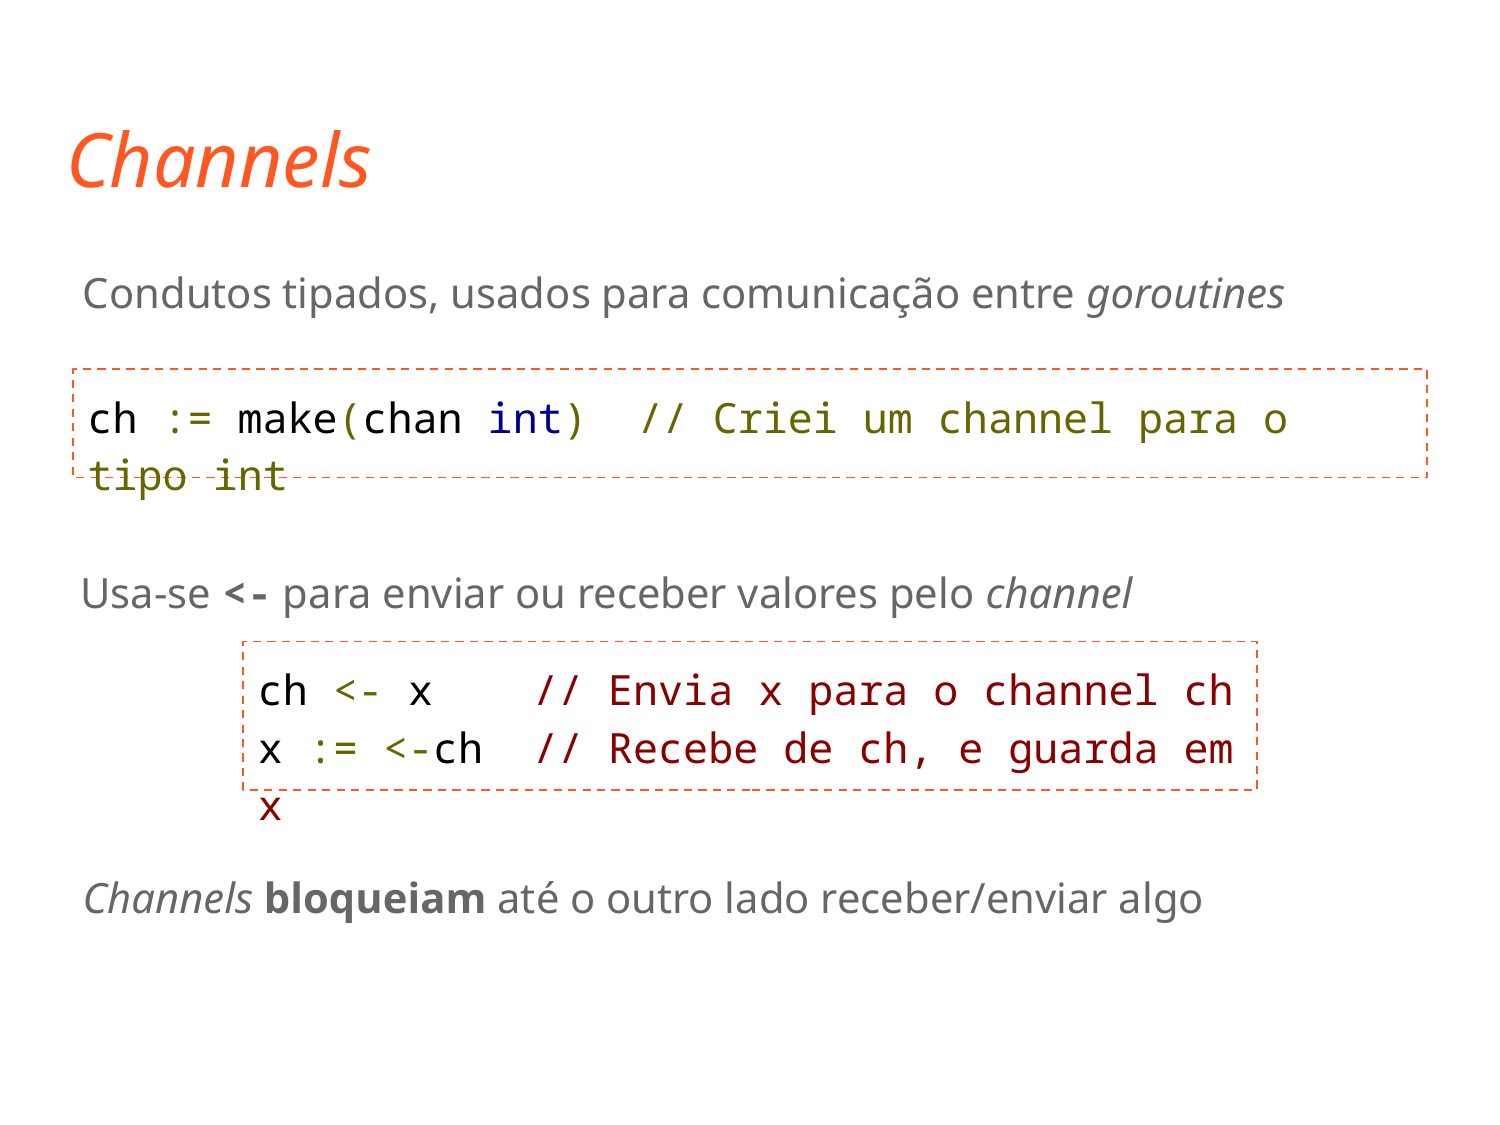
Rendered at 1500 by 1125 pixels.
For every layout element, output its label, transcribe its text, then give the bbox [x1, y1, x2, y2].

text_box ch <- x // Envia x para o channel ch x := <-ch // Recebe de ch, e guarda em x [243, 641, 1257, 791]
text_box Channels bloqueiam até o outro lado receber/enviar algo [51, 818, 1449, 968]
text_box Usa-se <- para enviar ou receber valores pelo channel [48, 525, 1447, 651]
list Condutos tipados, usados para comunicação entre goroutines [51, 252, 1449, 361]
text_box ch := make(chan int) // Criei um channel para o tipo int [72, 369, 1428, 478]
title Channels [51, 97, 1449, 223]
